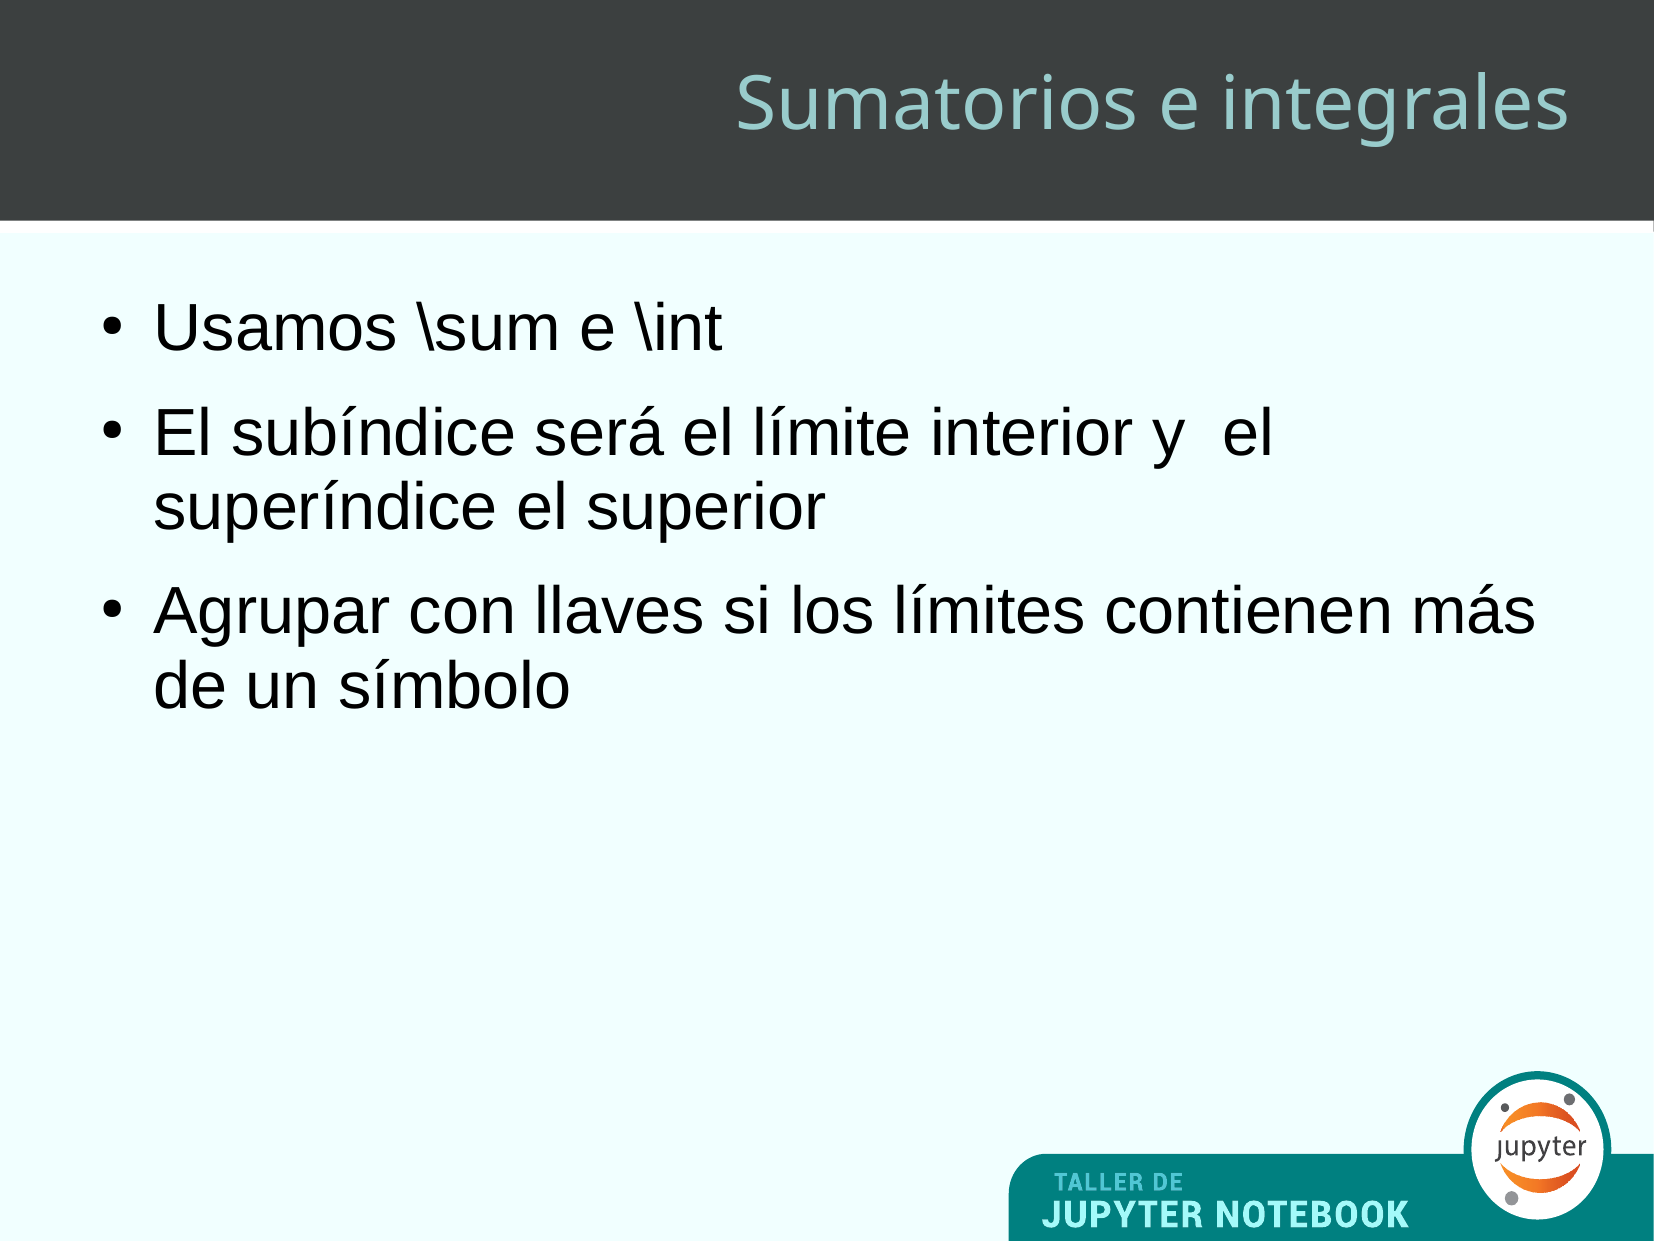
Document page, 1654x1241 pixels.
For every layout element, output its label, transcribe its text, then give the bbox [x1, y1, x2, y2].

title Sumatorios e integrales [82, 49, 1571, 257]
list Usamos \sum e \int El subíndice será el límite interior y el superíndice el superior Agrupar con llaves si los límites contienen más de un símbolo [82, 290, 1571, 1010]
